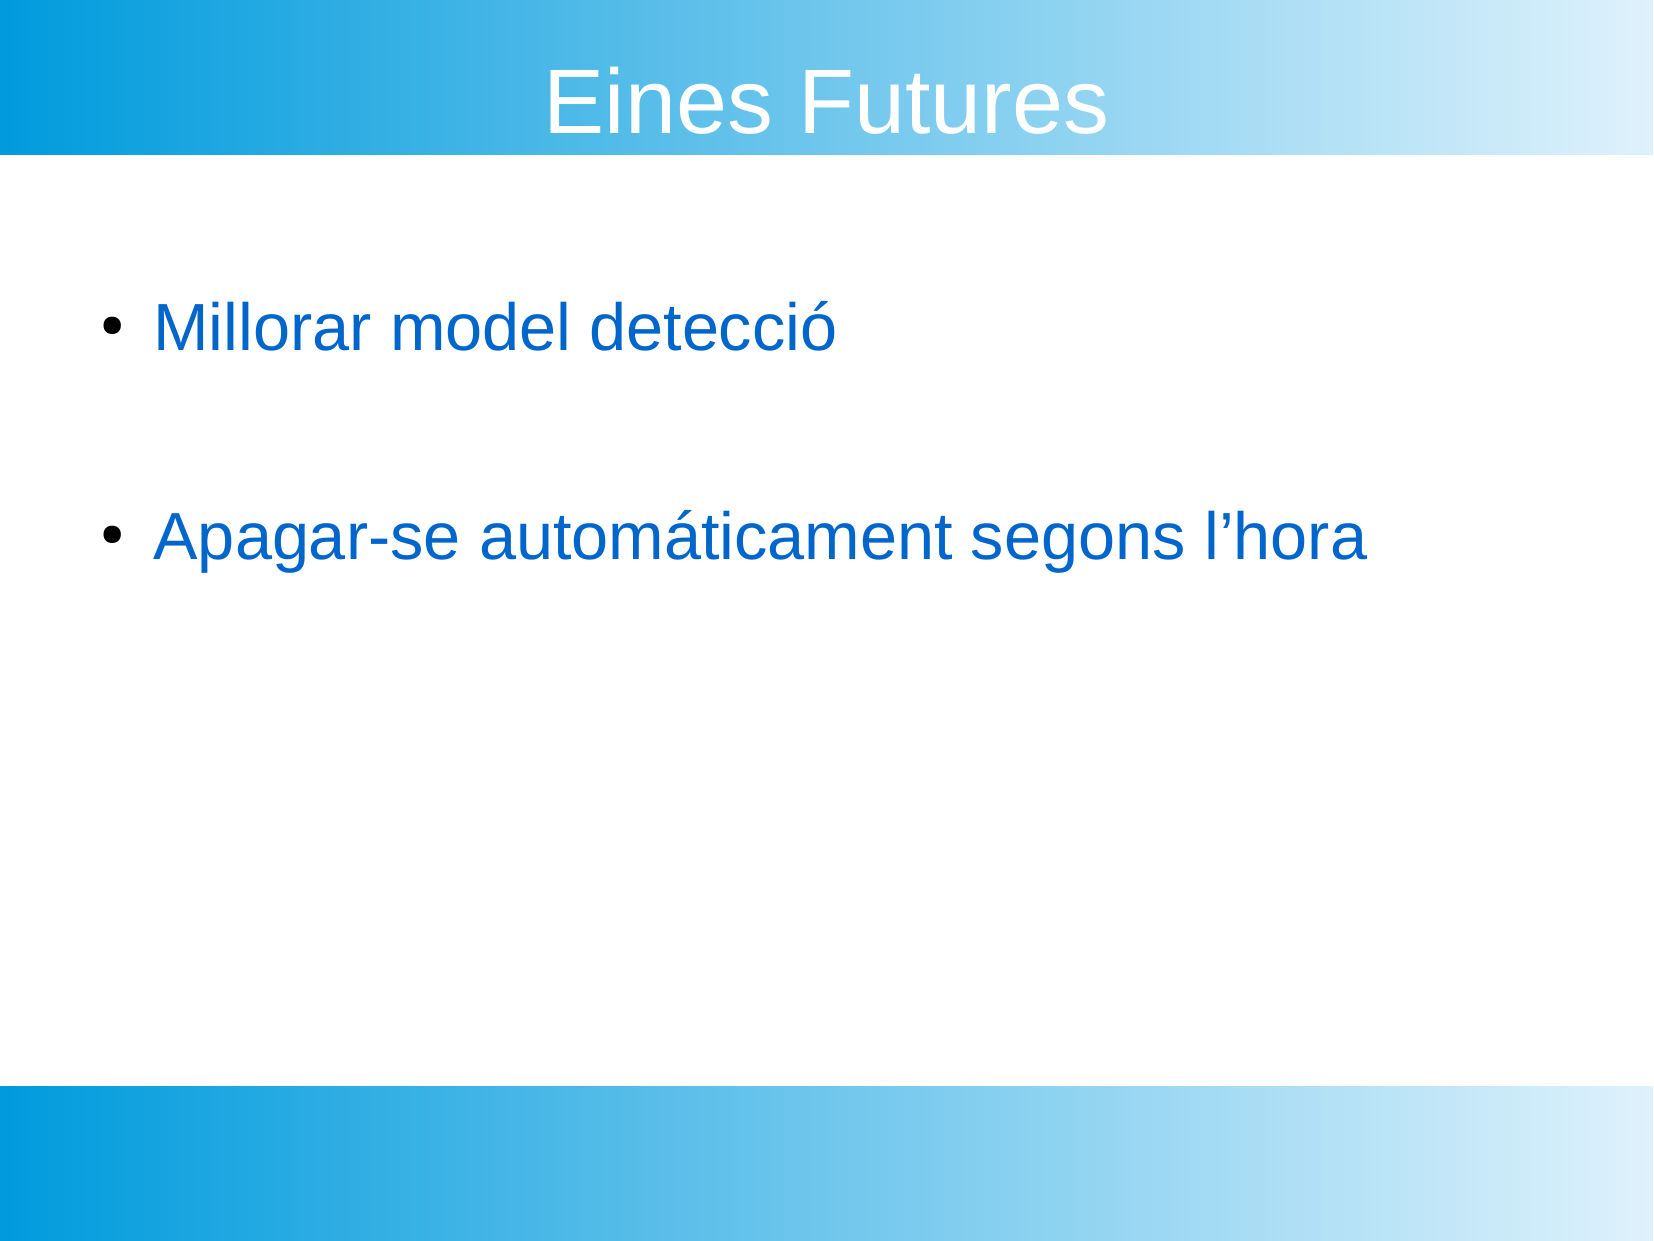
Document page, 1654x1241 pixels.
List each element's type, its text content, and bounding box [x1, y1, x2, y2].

list Millorar model detecció Apagar-se automáticament segons l’hora [82, 290, 1571, 1010]
title Eines Futures [82, 49, 1571, 155]
